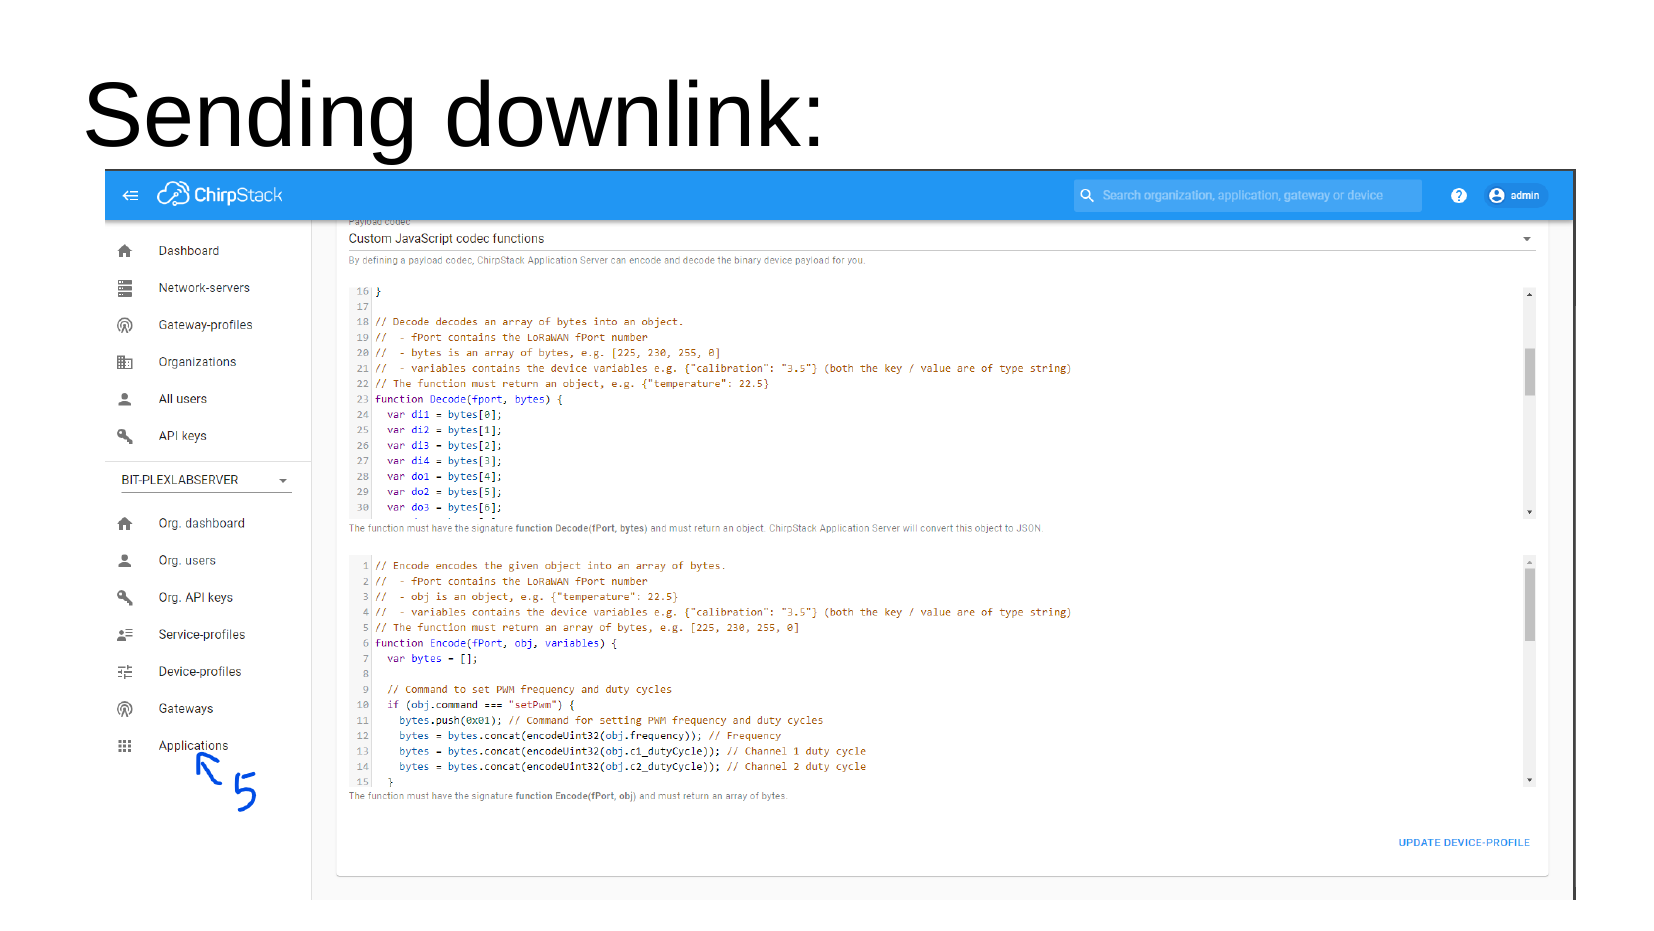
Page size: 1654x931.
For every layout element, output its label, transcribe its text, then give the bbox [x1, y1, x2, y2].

title Sending downlink: [82, 37, 1571, 193]
picture [105, 169, 1576, 901]
